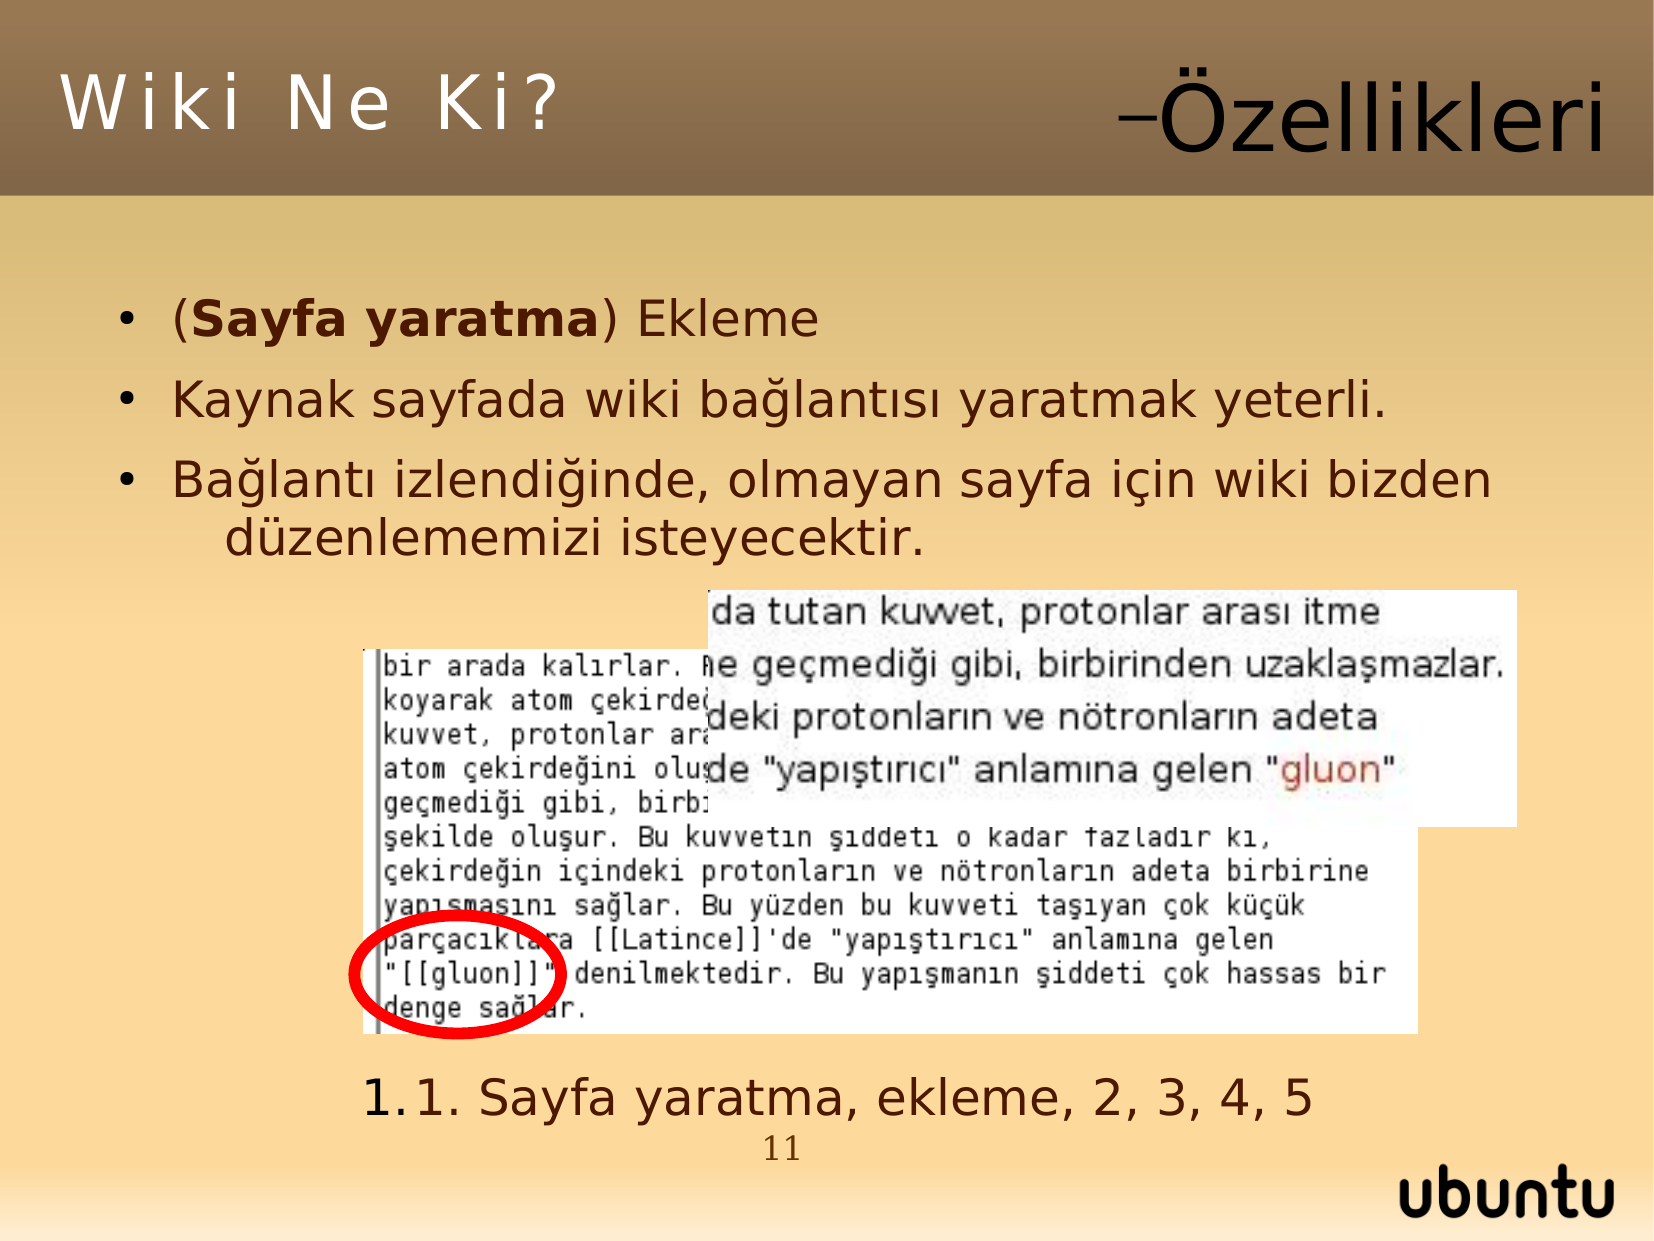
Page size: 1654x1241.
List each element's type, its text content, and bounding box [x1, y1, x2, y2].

title Wiki Ne Ki? [59, 29, 1595, 178]
text_box Özellikleri [1092, 59, 1625, 181]
list (Sayfa yaratma) Ekleme Kaynak sayfada wiki bağlantısı yaratmak yeterli. Bağlantı izlendiğinde, olmayan sayfa için wiki bizden düzenlememizi isteyecektir. [82, 290, 1571, 650]
list 1. Sayfa yaratma, ekleme, 2, 3, 4, 5 [76, 1068, 1565, 1144]
picture [0, 0, 1654, 1241]
